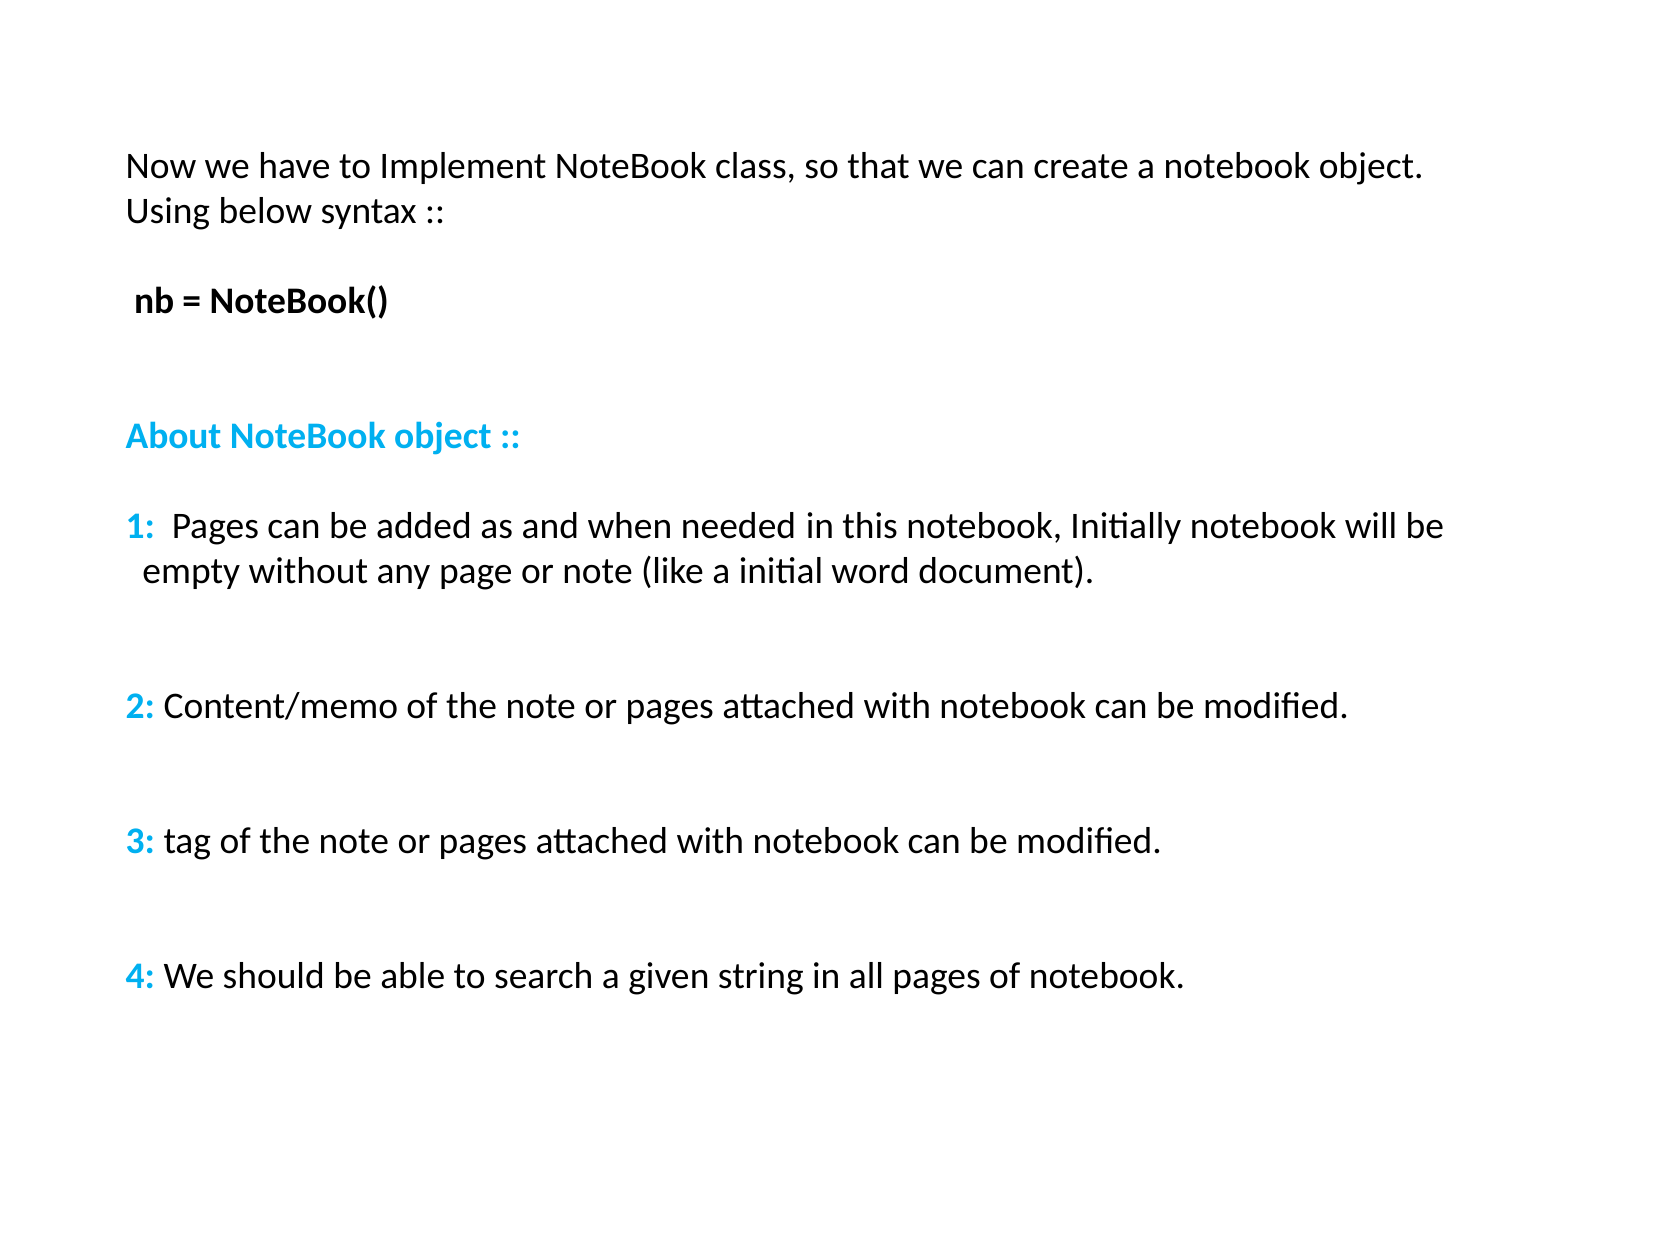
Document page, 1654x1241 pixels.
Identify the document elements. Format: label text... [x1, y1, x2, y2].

text_box Now we have to Implement NoteBook class, so that we can create a notebook object. Using below syntax :: nb = NoteBook() About NoteBook object :: 1: Pages can be added as and when needed in this notebook, Initially notebook will be empty without any page or note (like a initial word document). 2: Content/memo of the note or pages attached with notebook can be modified. 3: tag of the note or pages attached with notebook can be modified. 4: We should be able to search a given string in all pages of notebook. [110, 133, 1486, 1013]
